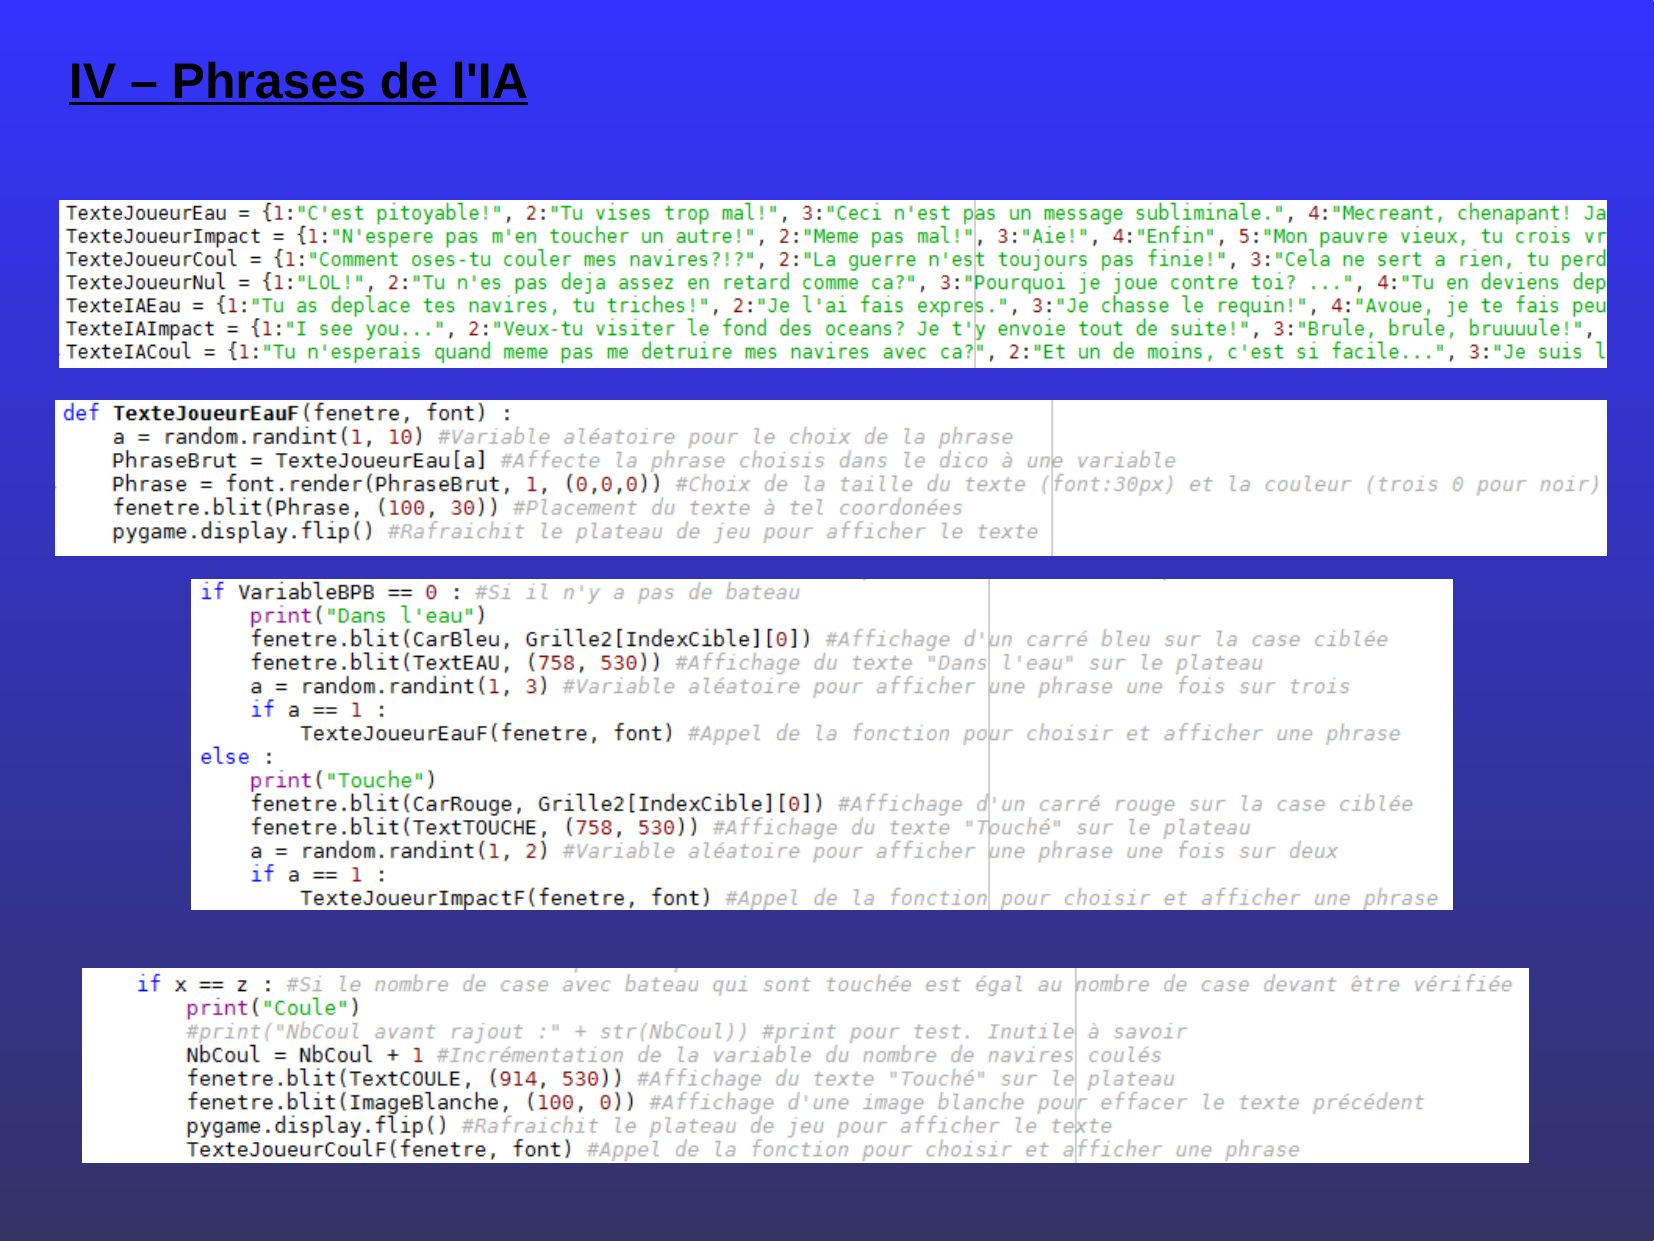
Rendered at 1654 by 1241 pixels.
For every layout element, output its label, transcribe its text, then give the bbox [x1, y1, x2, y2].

text_box IV – Phrases de l'IA [54, 46, 544, 119]
picture [55, 400, 1607, 556]
picture [82, 968, 1529, 1163]
picture [59, 200, 1607, 369]
picture [191, 579, 1453, 910]
